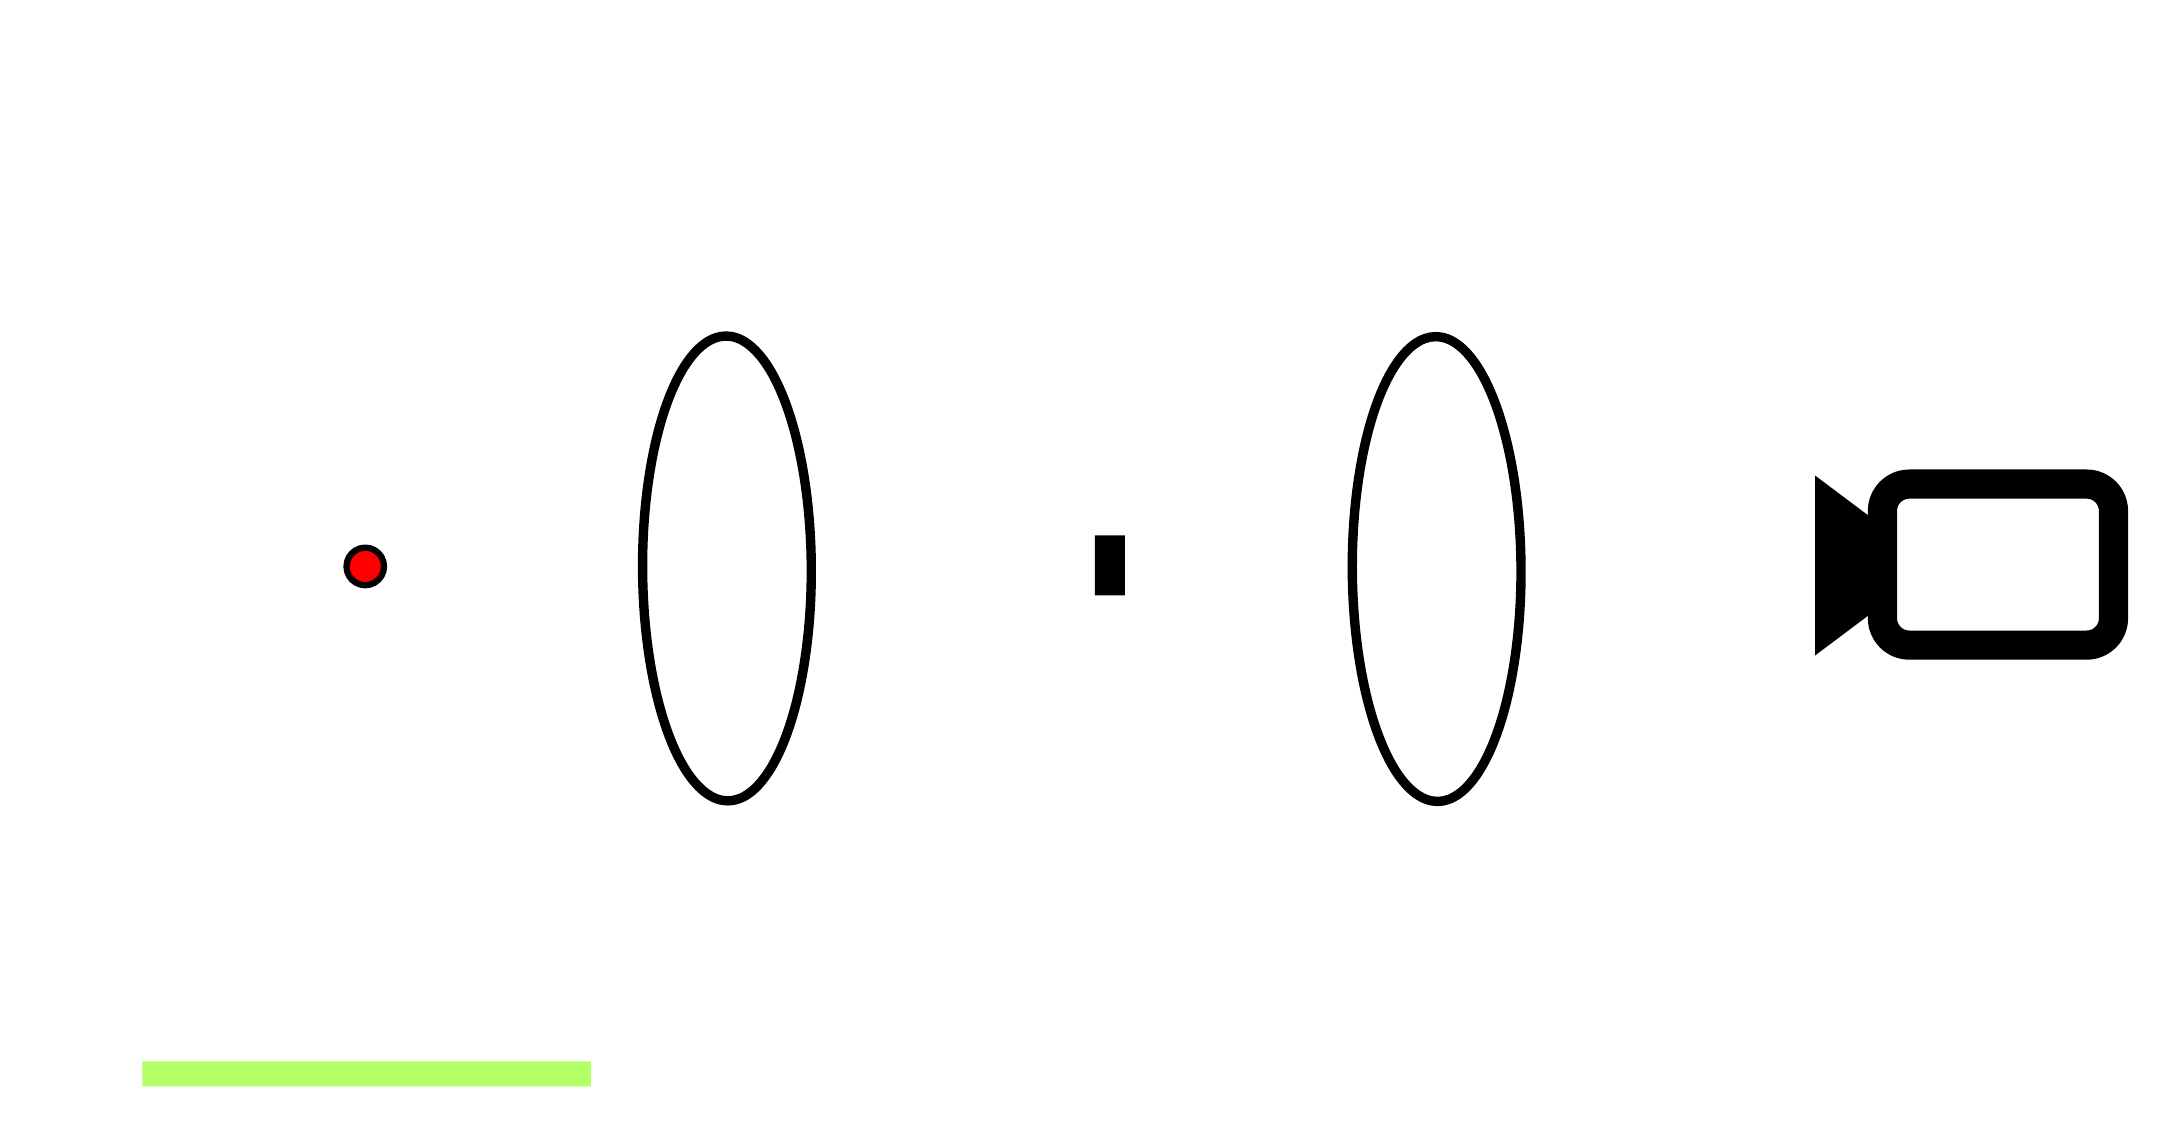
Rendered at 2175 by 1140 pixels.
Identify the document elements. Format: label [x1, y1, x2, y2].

text_box [346, 547, 385, 586]
text_box [1882, 484, 2114, 646]
text_box [642, 336, 812, 801]
text_box [1094, 535, 1125, 596]
text_box [1352, 336, 1522, 802]
text_box [1815, 475, 1876, 656]
